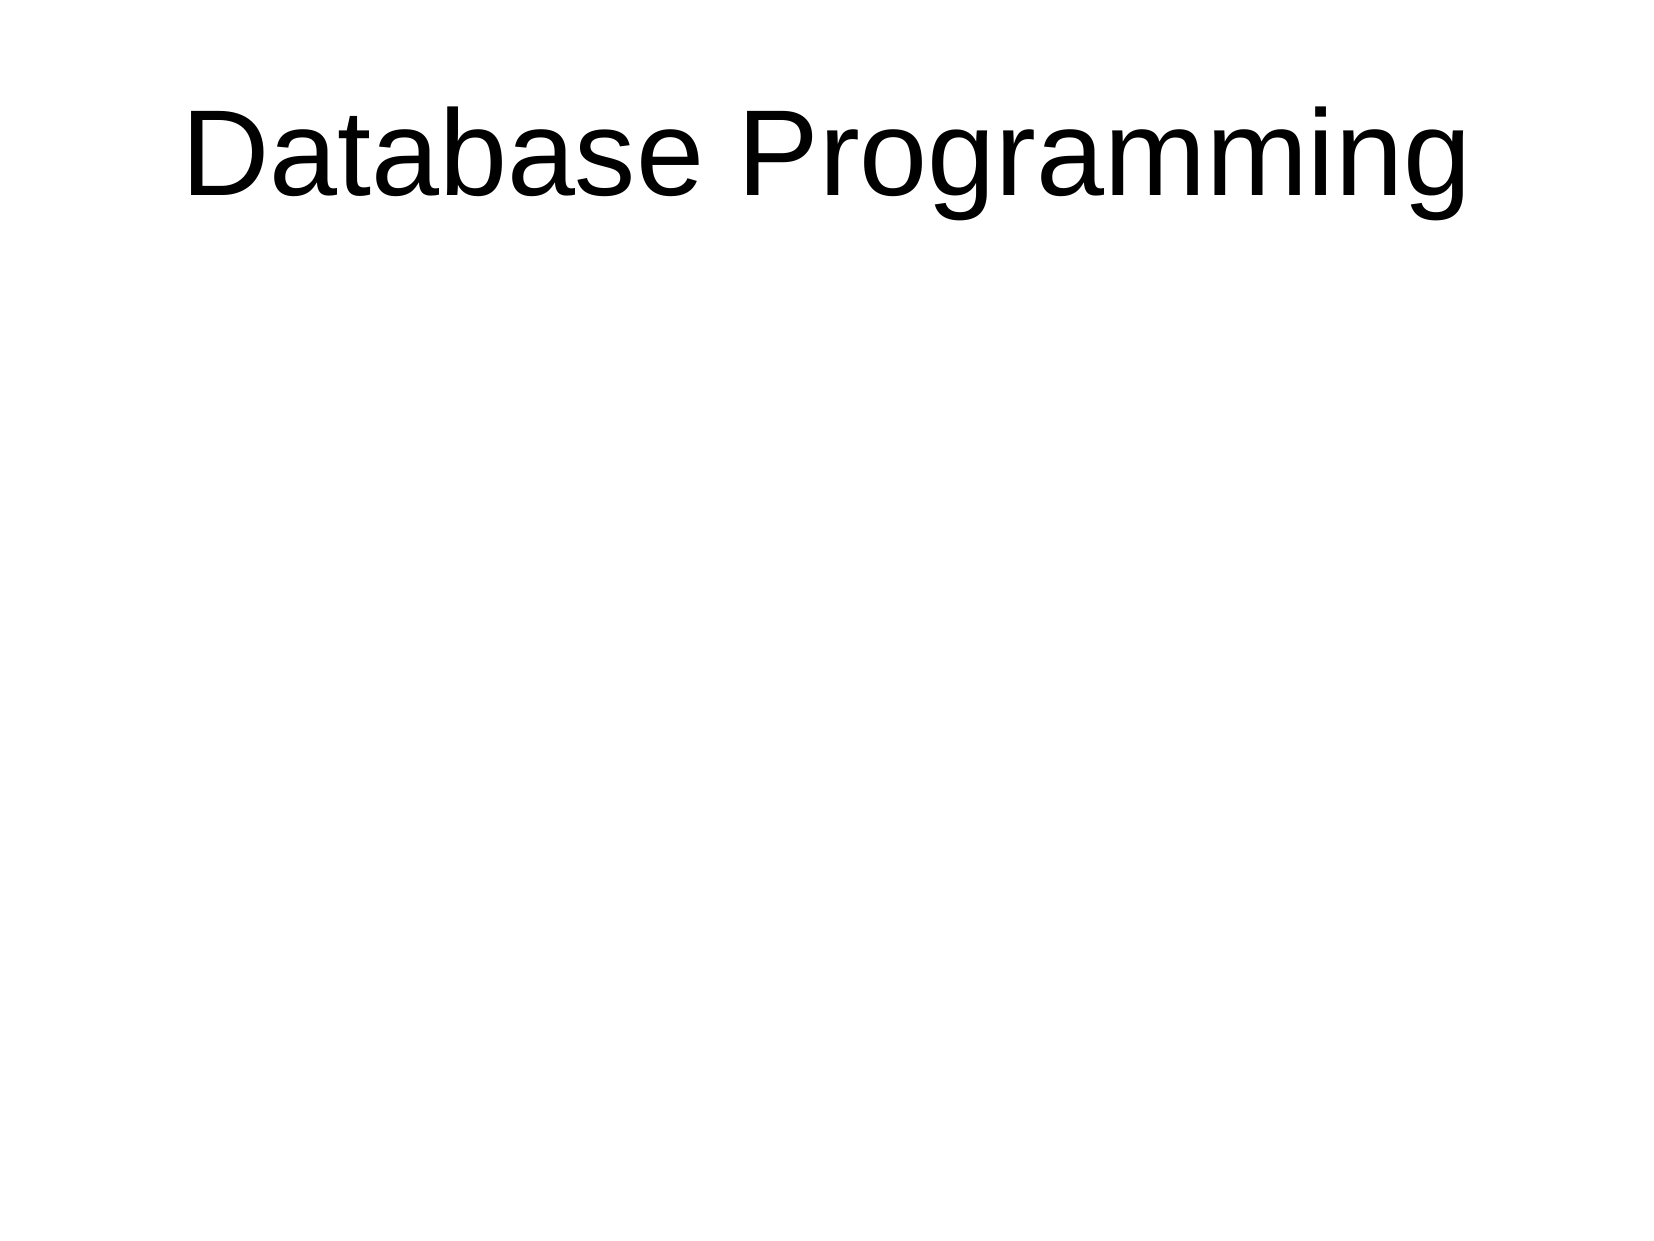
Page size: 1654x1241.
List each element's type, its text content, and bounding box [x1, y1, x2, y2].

title Database Programming [82, 49, 1571, 257]
